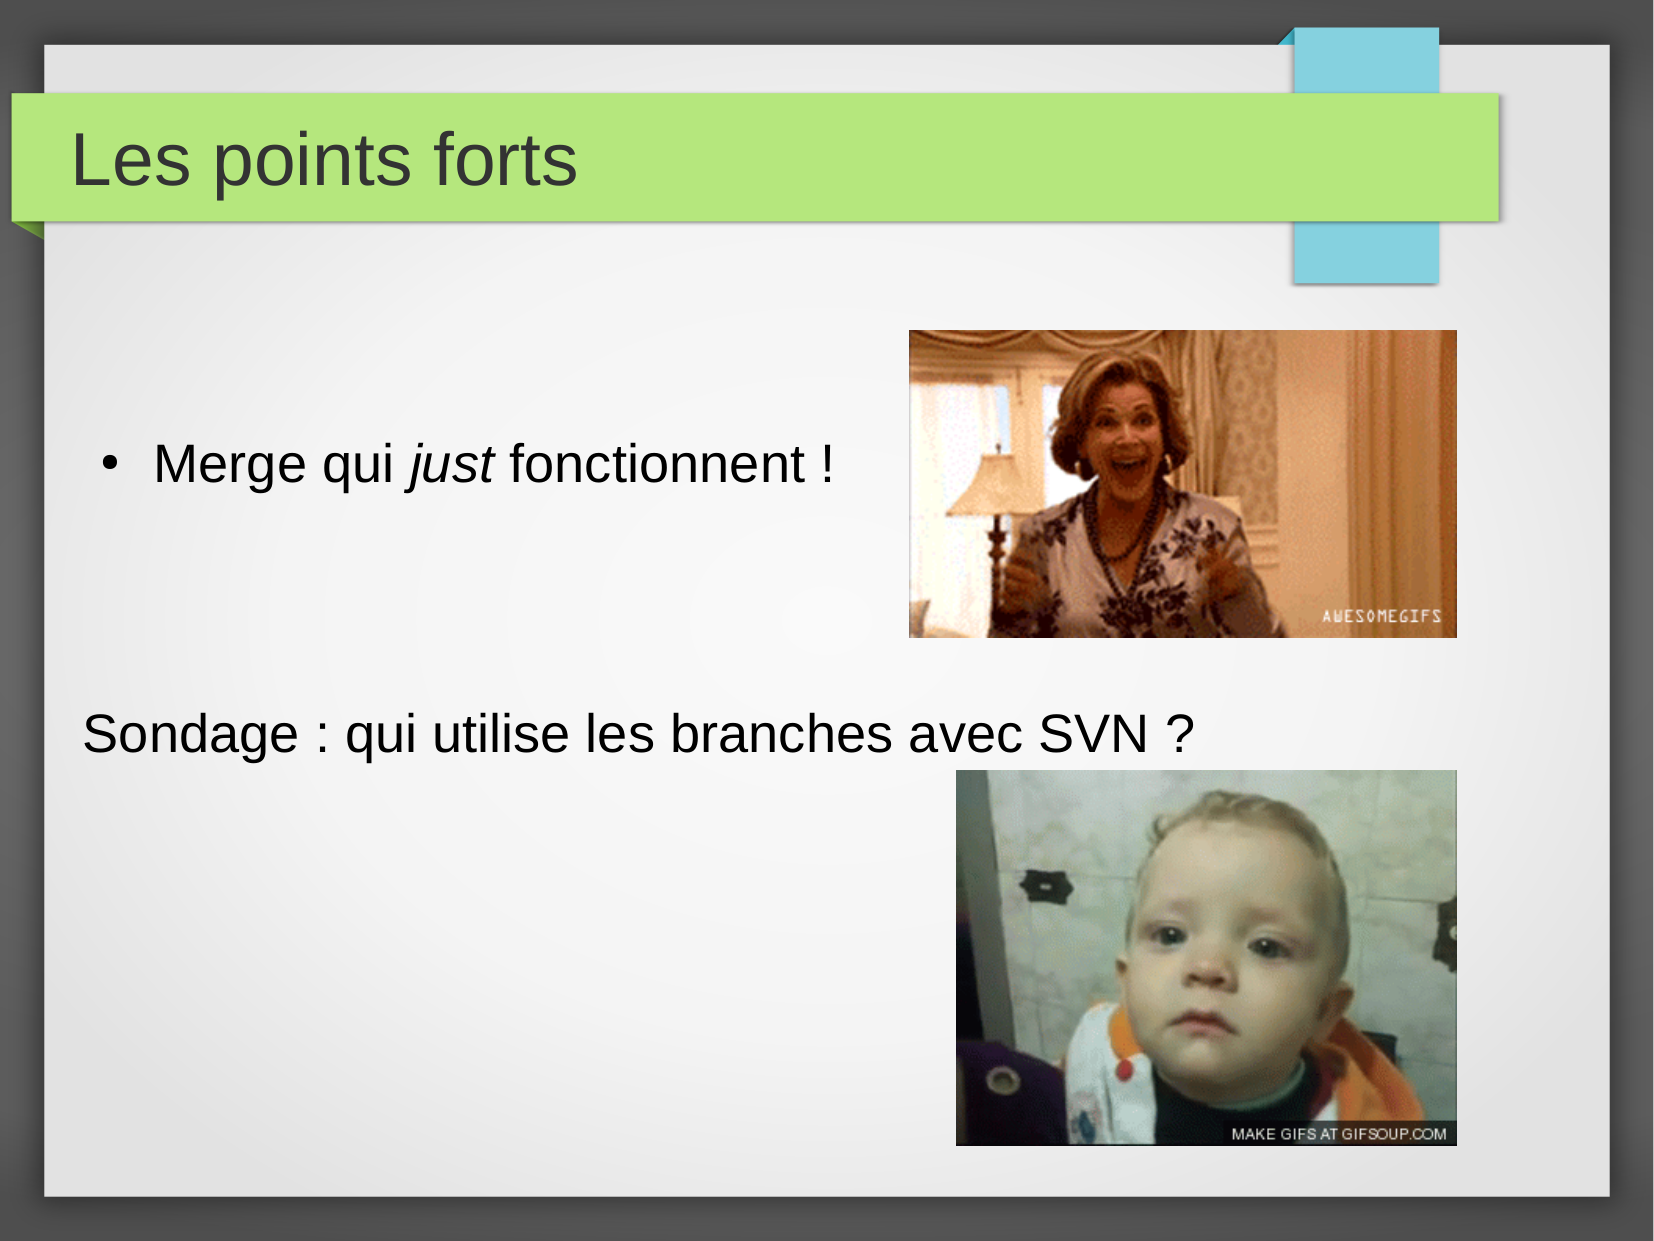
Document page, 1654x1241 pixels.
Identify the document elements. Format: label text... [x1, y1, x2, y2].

list Merge qui just fonctionnent ! Sondage : qui utilise les branches avec SVN ? [82, 343, 1538, 1063]
picture [0, 0, 1654, 1241]
title Les points forts [70, 106, 1229, 213]
